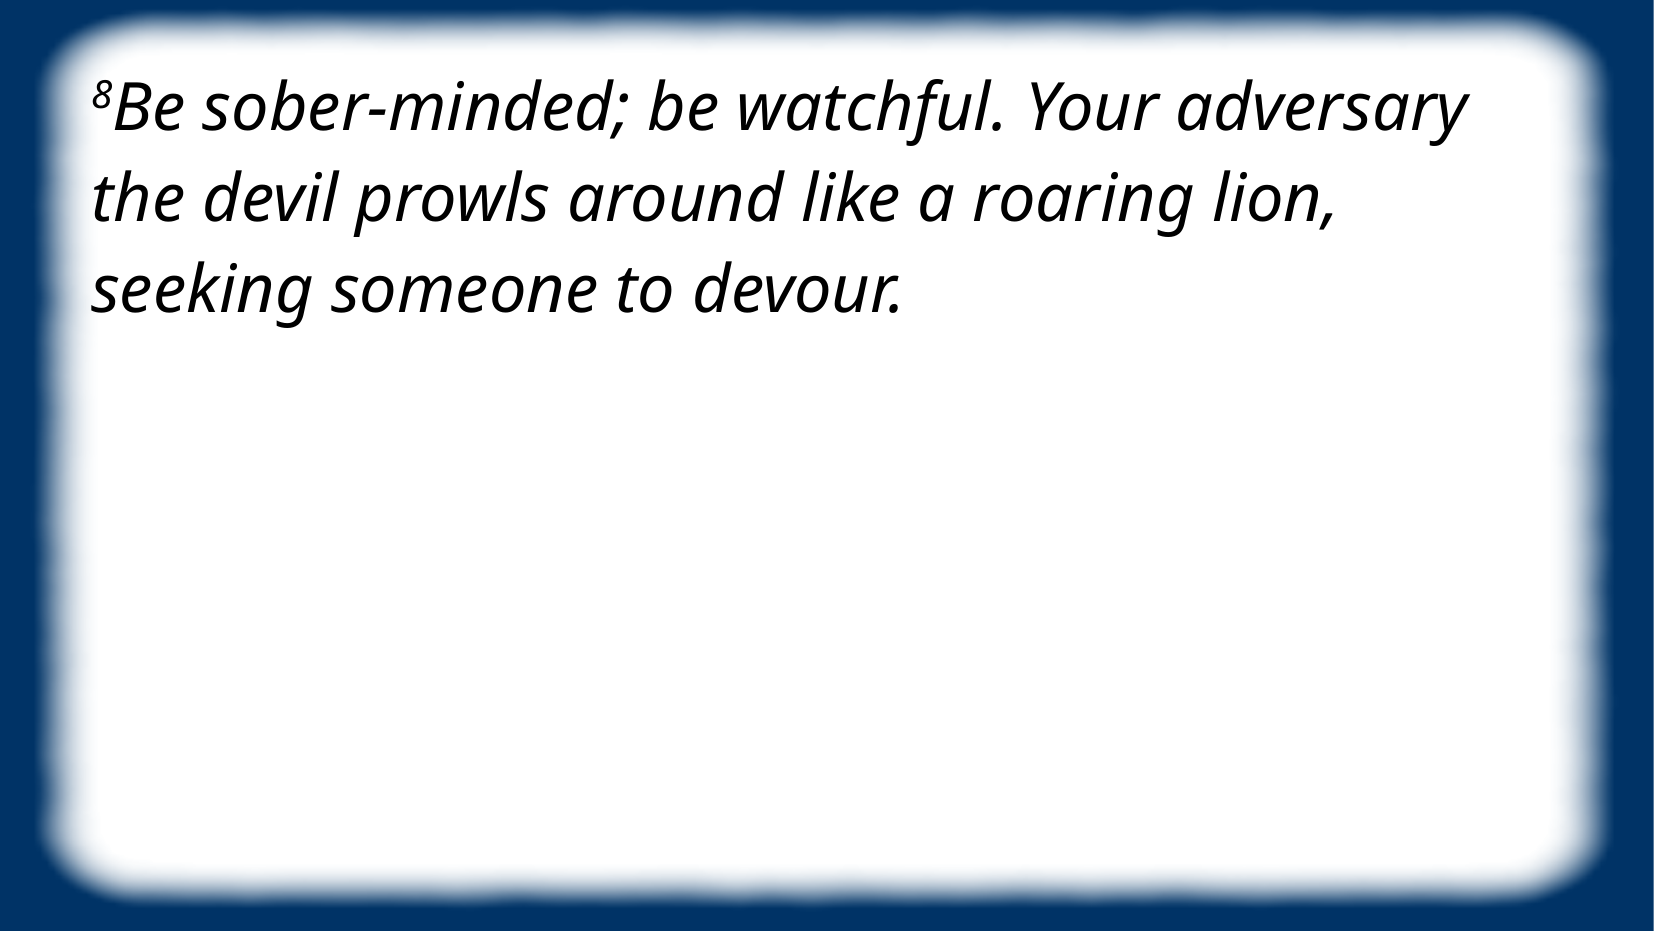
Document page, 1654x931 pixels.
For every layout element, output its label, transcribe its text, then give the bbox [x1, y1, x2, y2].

picture [0, 0, 1654, 931]
text_box 8Be sober-minded; be watchful. Your adversary the devil prowls around like a roaring lion, seeking someone to devour. [76, 51, 1576, 333]
